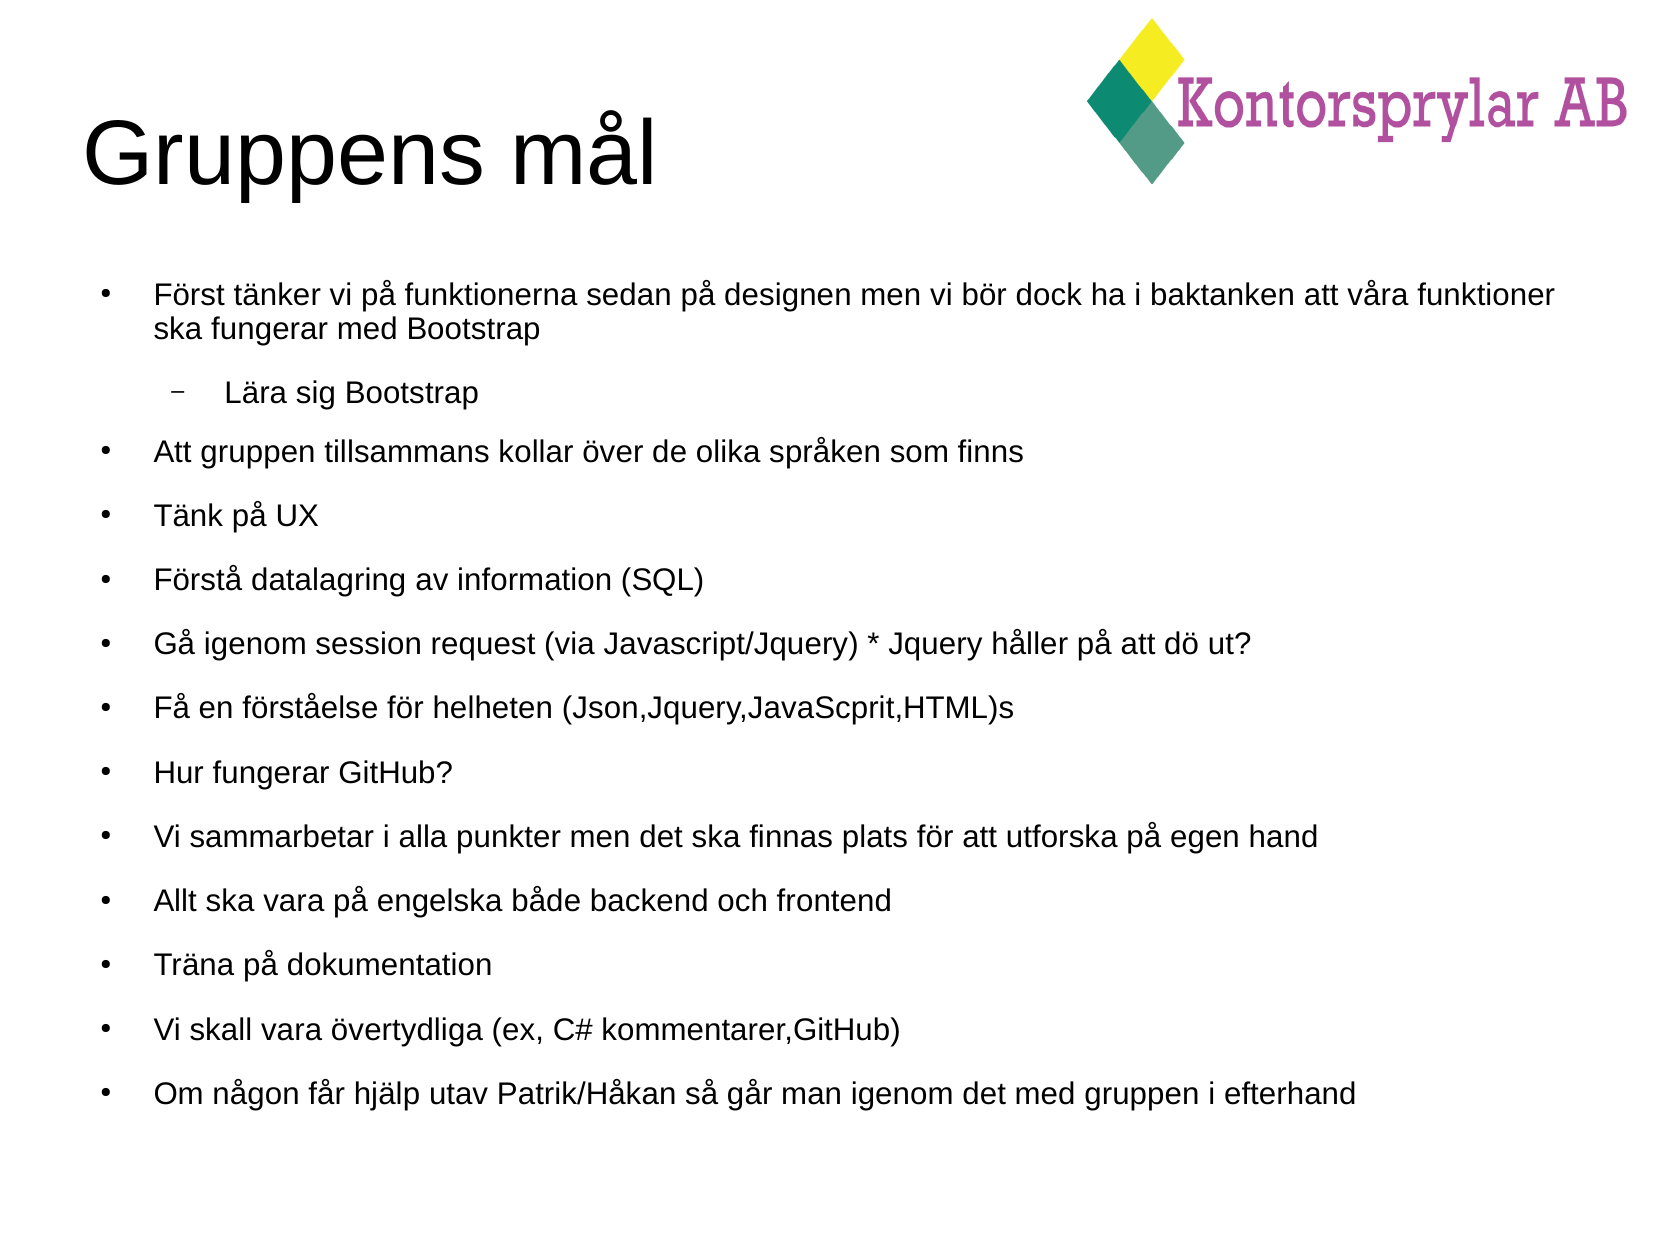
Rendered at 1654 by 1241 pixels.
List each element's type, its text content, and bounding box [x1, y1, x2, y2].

list Först tänker vi på funktionerna sedan på designen men vi bör dock ha i baktanken att våra funktioner ska fungerar med Bootstrap Lära sig Bootstrap Att gruppen tillsammans kollar över de olika språken som finns Tänk på UX Förstå datalagring av information (SQL) Gå igenom session request (via Javascript/Jquery) * Jquery håller på att dö ut? Få en förståelse för helheten (Json,Jquery,JavaScprit,HTML)s Hur fungerar GitHub? Vi sammarbetar i alla punkter men det ska finnas plats för att utforska på egen hand Allt ska vara på engelska både backend och frontend Träna på dokumentation Vi skall vara övertydliga (ex, C# kommentarer,GitHub) Om någon får hjälp utav Patrik/Håkan så går man igenom det med gruppen i efterhand [82, 212, 1571, 1111]
picture [1086, 9, 1654, 190]
title Gruppens mål [82, 49, 1571, 212]
